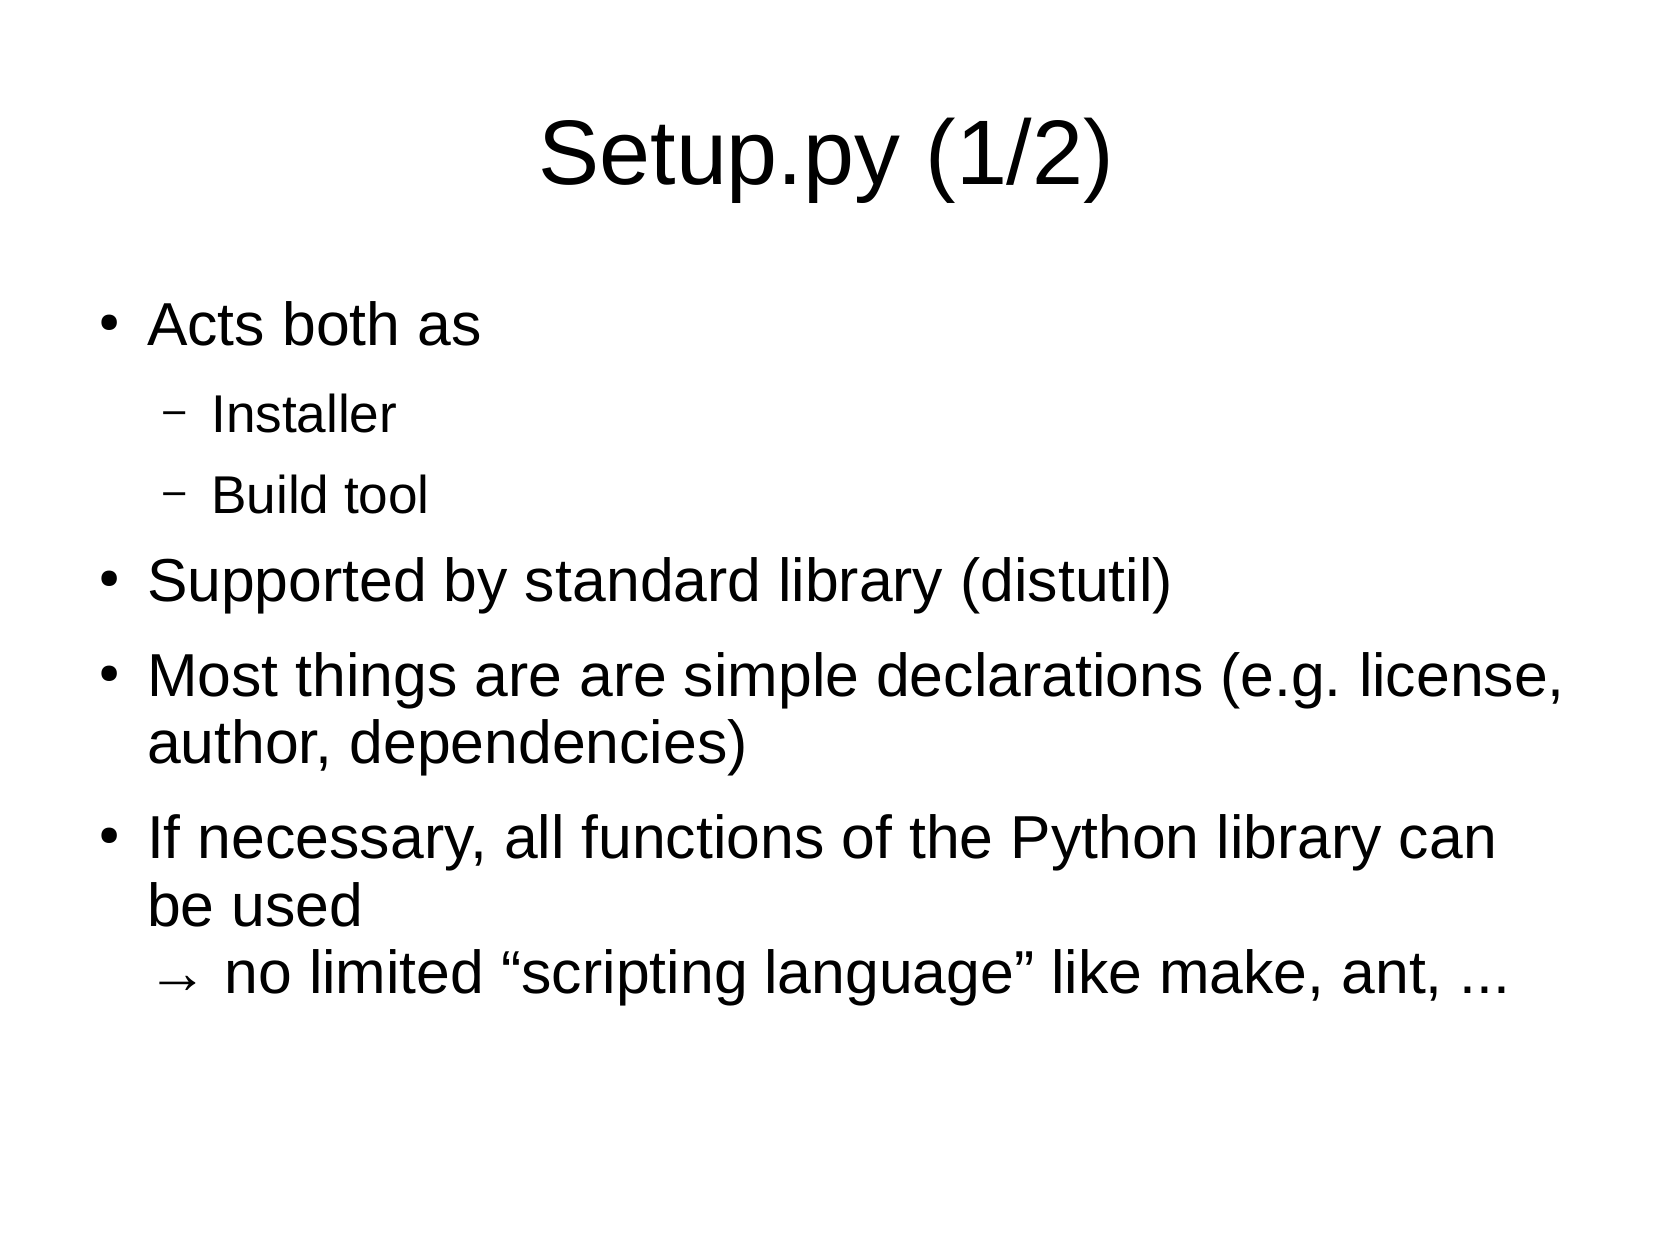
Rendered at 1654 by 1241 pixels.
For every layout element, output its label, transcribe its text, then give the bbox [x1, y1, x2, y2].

title Setup.py (1/2) [82, 49, 1571, 257]
list Acts both as Installer Build tool Supported by standard library (distutil) Most things are are simple declarations (e.g. license, author, dependencies) If necessary, all functions of the Python library can be used → no limited “scripting language” like make, ant, ... [82, 290, 1571, 1010]
